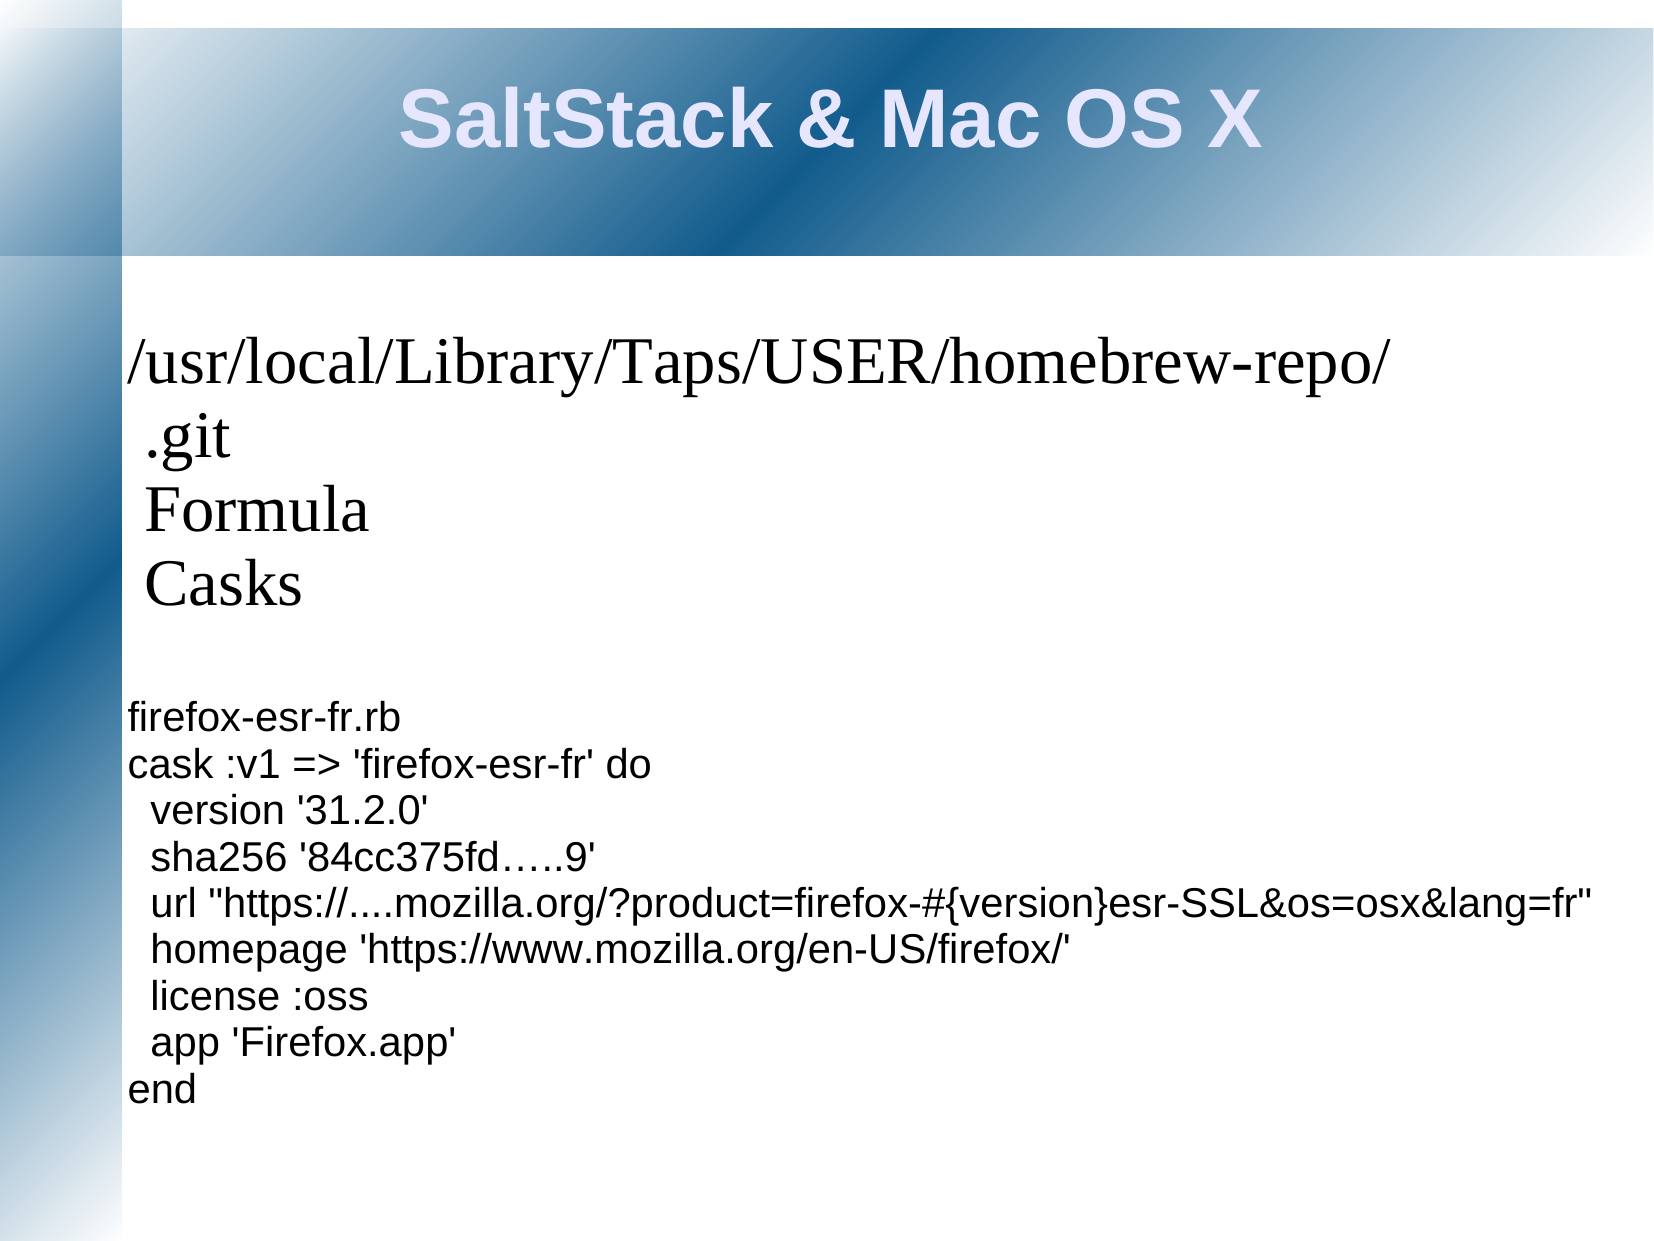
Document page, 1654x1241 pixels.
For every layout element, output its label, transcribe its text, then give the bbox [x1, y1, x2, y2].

title SaltStack & Mac OS X [125, 71, 1538, 165]
subtitle /usr/local/Library/Taps/USER/homebrew-repo/ .git Formula Casks firefox-esr-fr.rb cask :v1 => 'firefox-esr-fr' do version '31.2.0' sha256 '84cc375fd…..9' url "https://....mozilla.org/?product=firefox-#{version}esr-SSL&os=osx&lang=fr" homepage 'https://www.mozilla.org/en-US/firefox/' license :oss app 'Firefox.app' end [127, 323, 1603, 1241]
